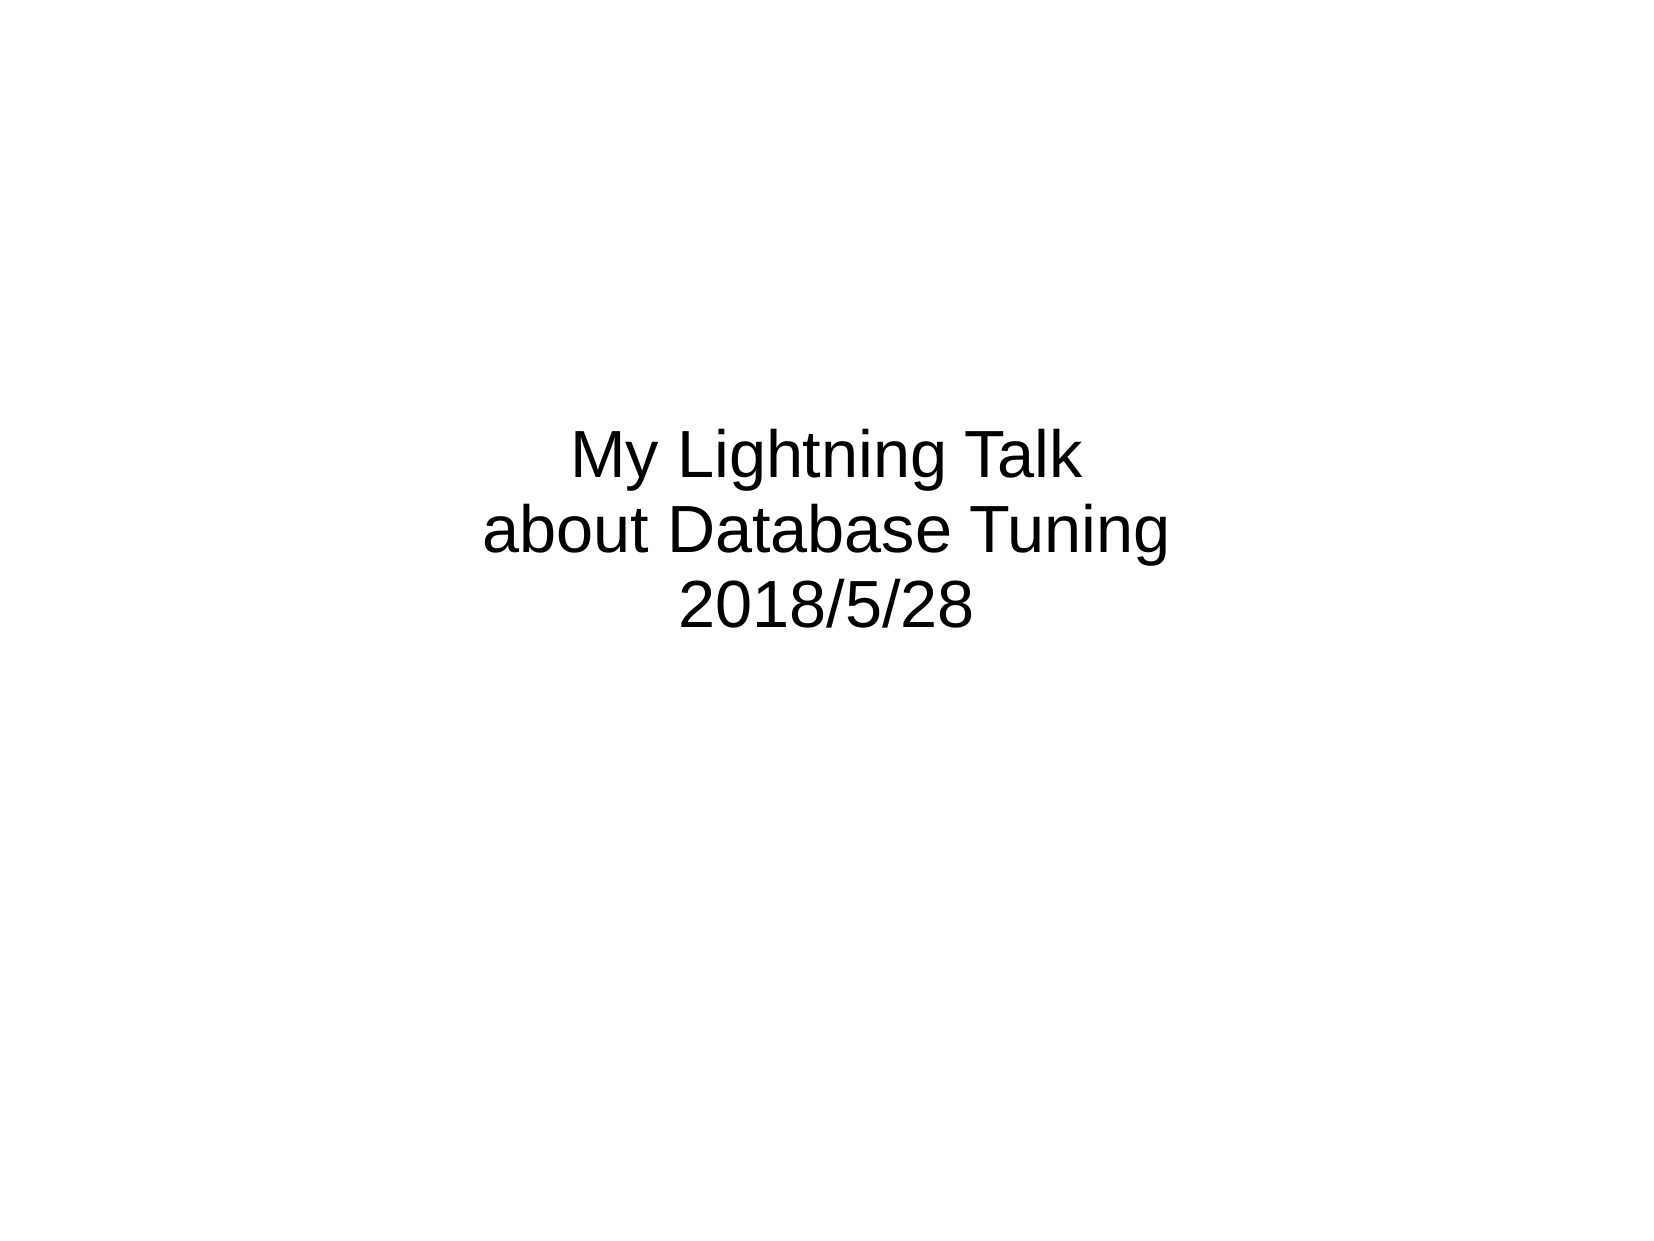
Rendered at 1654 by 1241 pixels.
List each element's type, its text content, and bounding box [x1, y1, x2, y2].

subtitle My Lightning Talk about Database Tuning 2018/5/28 [82, 49, 1571, 1010]
